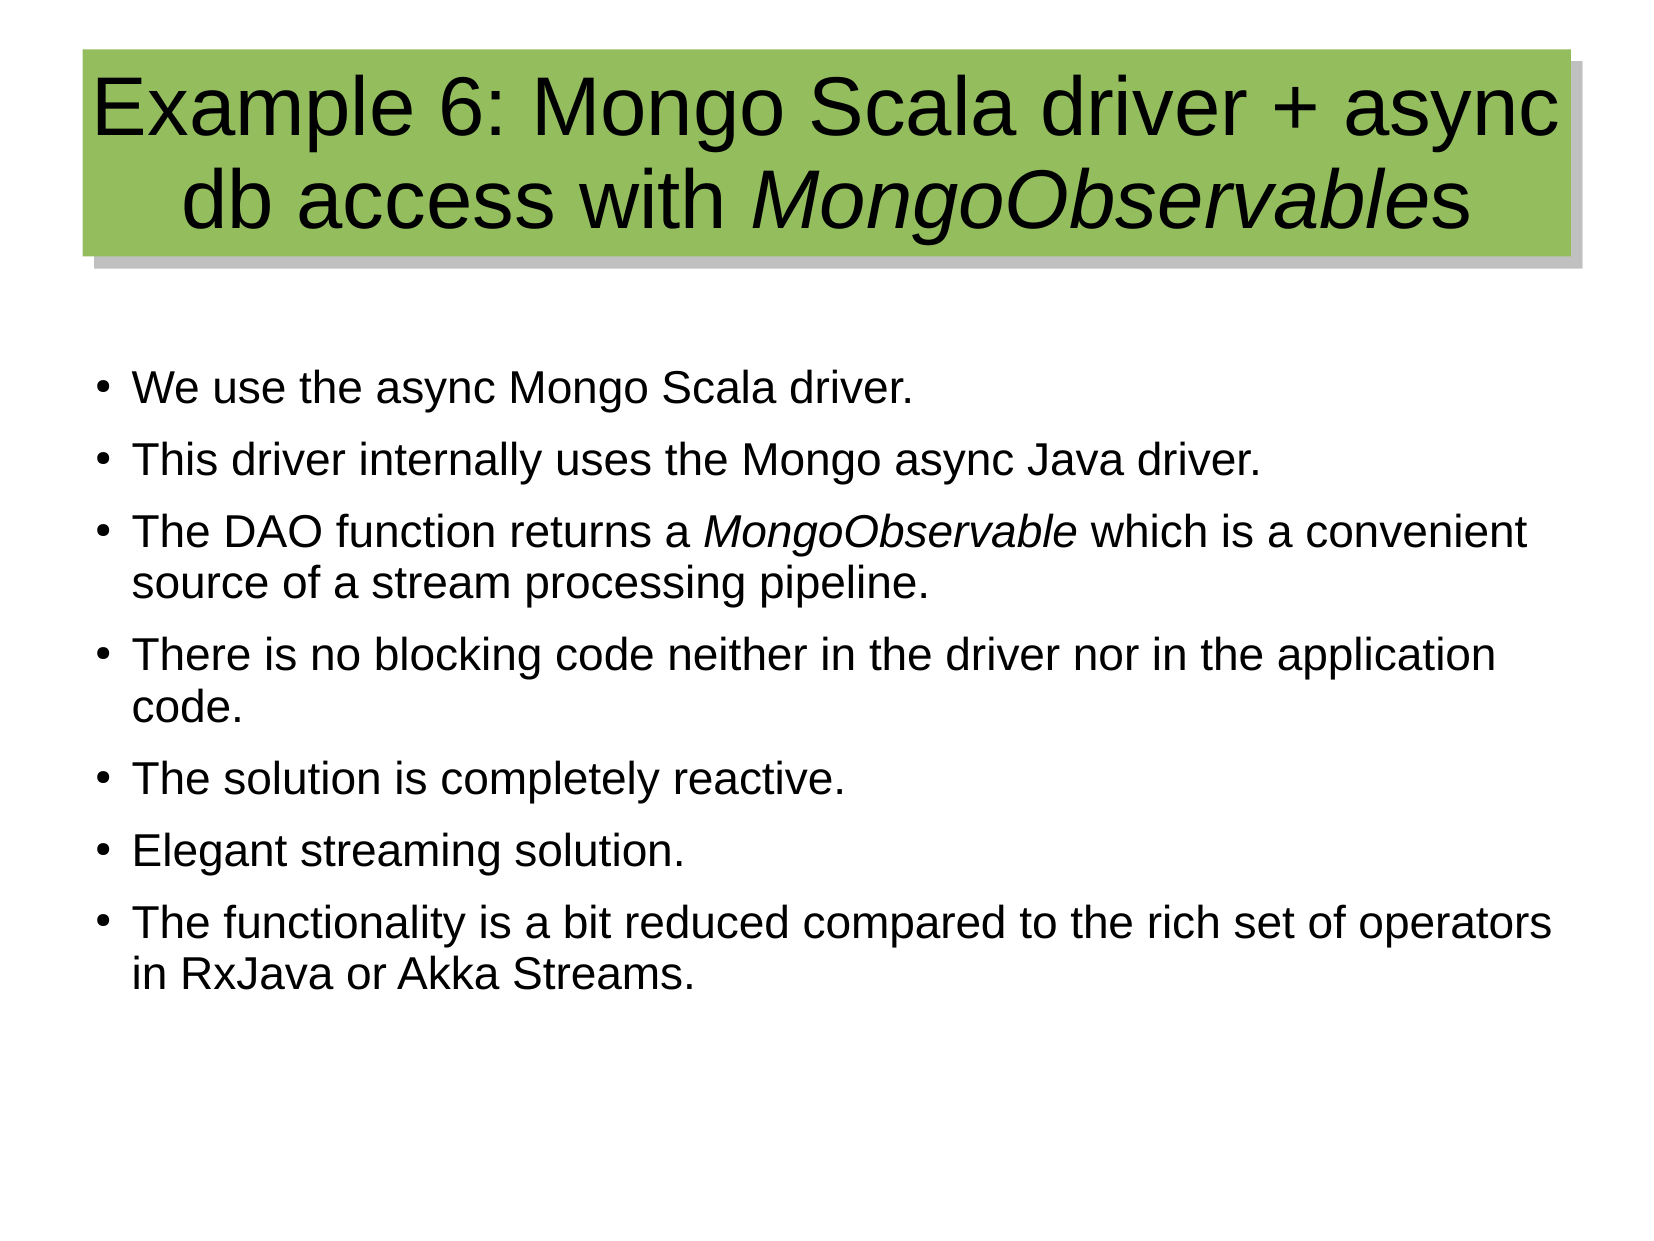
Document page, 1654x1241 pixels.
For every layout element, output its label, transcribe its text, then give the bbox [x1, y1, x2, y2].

list We use the async Mongo Scala driver. This driver internally uses the Mongo async Java driver. The DAO function returns a MongoObservable which is a convenient source of a stream processing pipeline. There is no blocking code neither in the driver nor in the application code. The solution is completely reactive. Elegant streaming solution. The functionality is a bit reduced compared to the rich set of operators in RxJava or Akka Streams. [82, 290, 1571, 1010]
title Example 6: Mongo Scala driver + async db access with MongoObservables [82, 49, 1571, 257]
